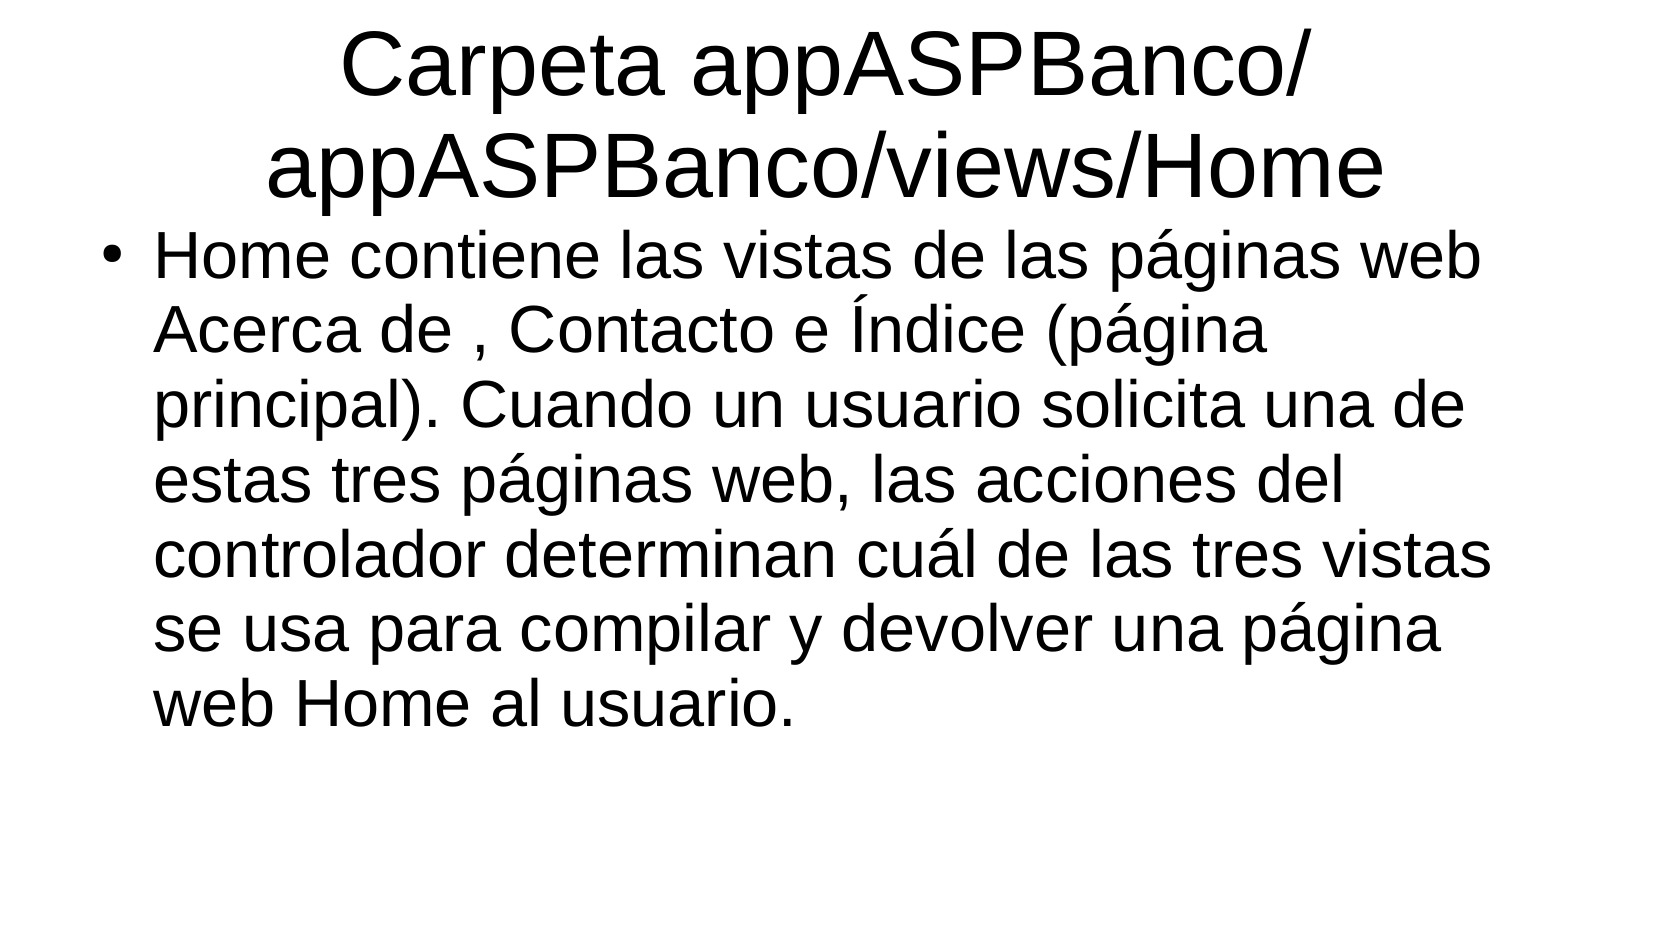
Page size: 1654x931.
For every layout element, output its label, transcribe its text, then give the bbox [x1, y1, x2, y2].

title Carpeta appASPBanco/ appASPBanco/views/Home [82, 12, 1571, 217]
list Home contiene las vistas de las páginas web Acerca de , Contacto e Índice (página principal). Cuando un usuario solicita una de estas tres páginas web, las acciones del controlador determinan cuál de las tres vistas se usa para compilar y devolver una página web Home al usuario. [82, 217, 1571, 758]
